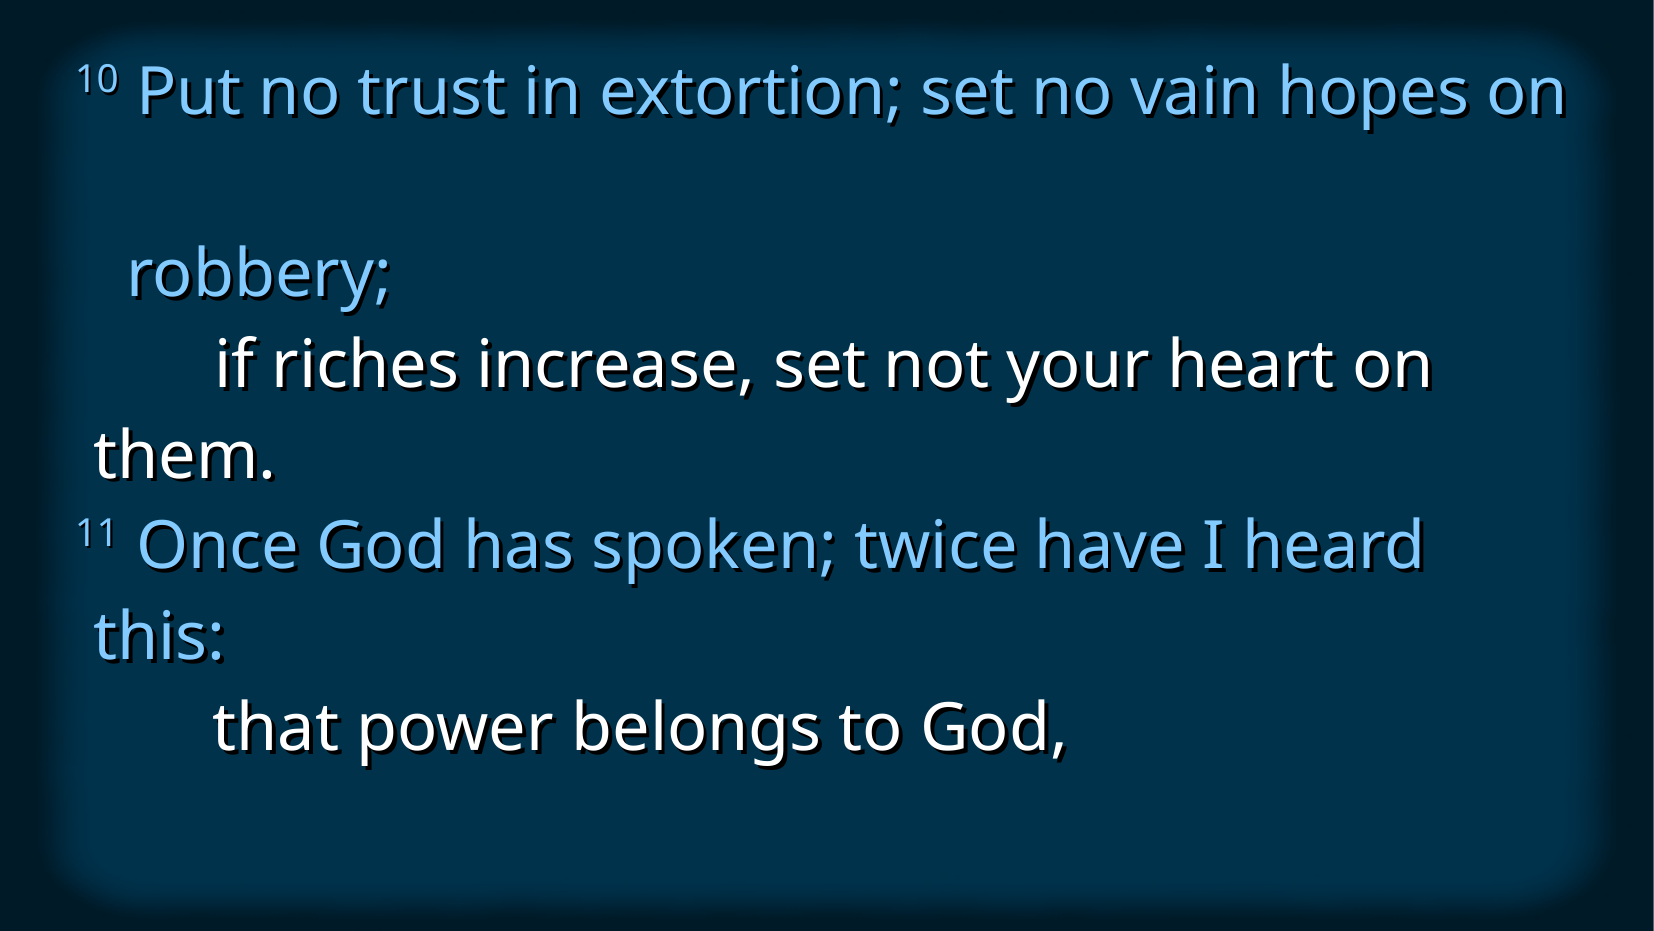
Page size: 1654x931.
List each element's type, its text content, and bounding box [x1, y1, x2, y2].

picture [0, 0, 1654, 931]
text_box 10 Put no trust in extortion; set no vain hopes on robbery; if riches increase, set not your heart on them. 11 Once God has spoken; twice have I heard this: that power belongs to God, [60, 36, 1591, 496]
